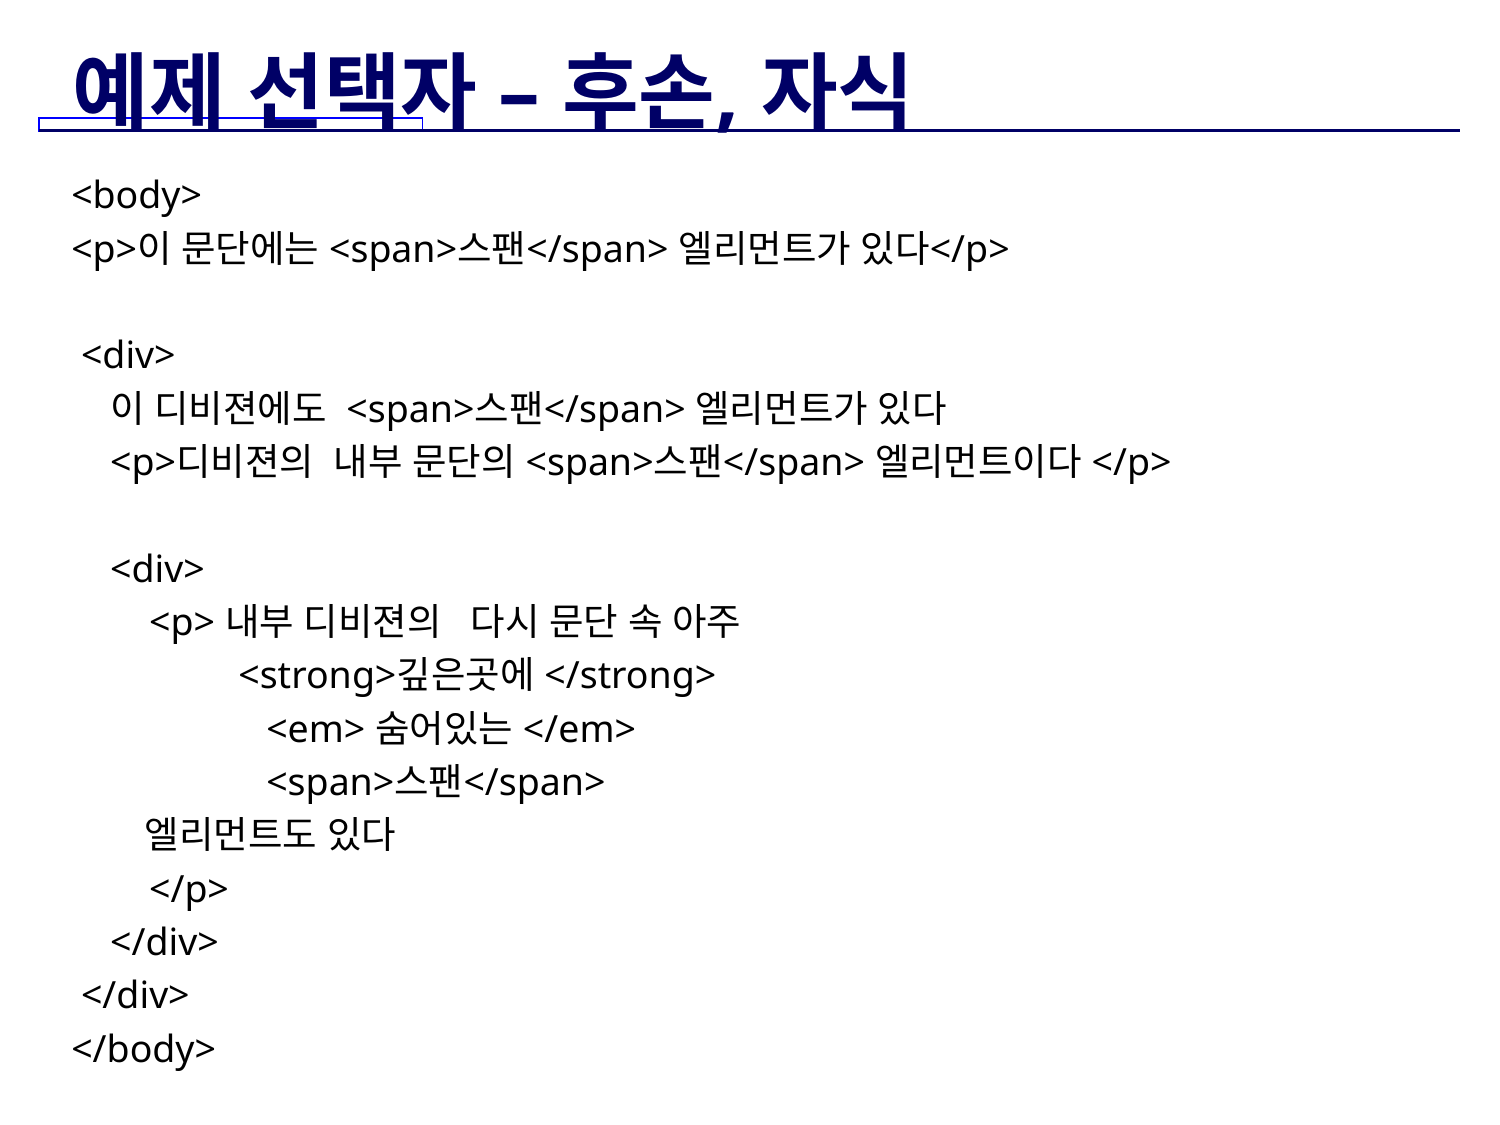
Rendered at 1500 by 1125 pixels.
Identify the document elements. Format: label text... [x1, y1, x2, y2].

title 예제 선택자 – 후손, 자식 [58, 31, 1077, 110]
list <body> <p>이 문단에는 <span>스팬</span> 엘리먼트가 있다</p> <div> 이 디비젼에도 <span>스팬</span> 엘리먼트가 있다 <p>디비젼의 내부 문단의 <span>스팬</span> 엘리먼트이다 </p> <div> <p> 내부 디비젼의 다시 문단 속 아주 <strong>깊은곳에 </strong> <em> 숨어있는 </em> <span>스팬</span> 엘리먼트도 있다 </p> </div> </div> </body> [56, 164, 1476, 1007]
